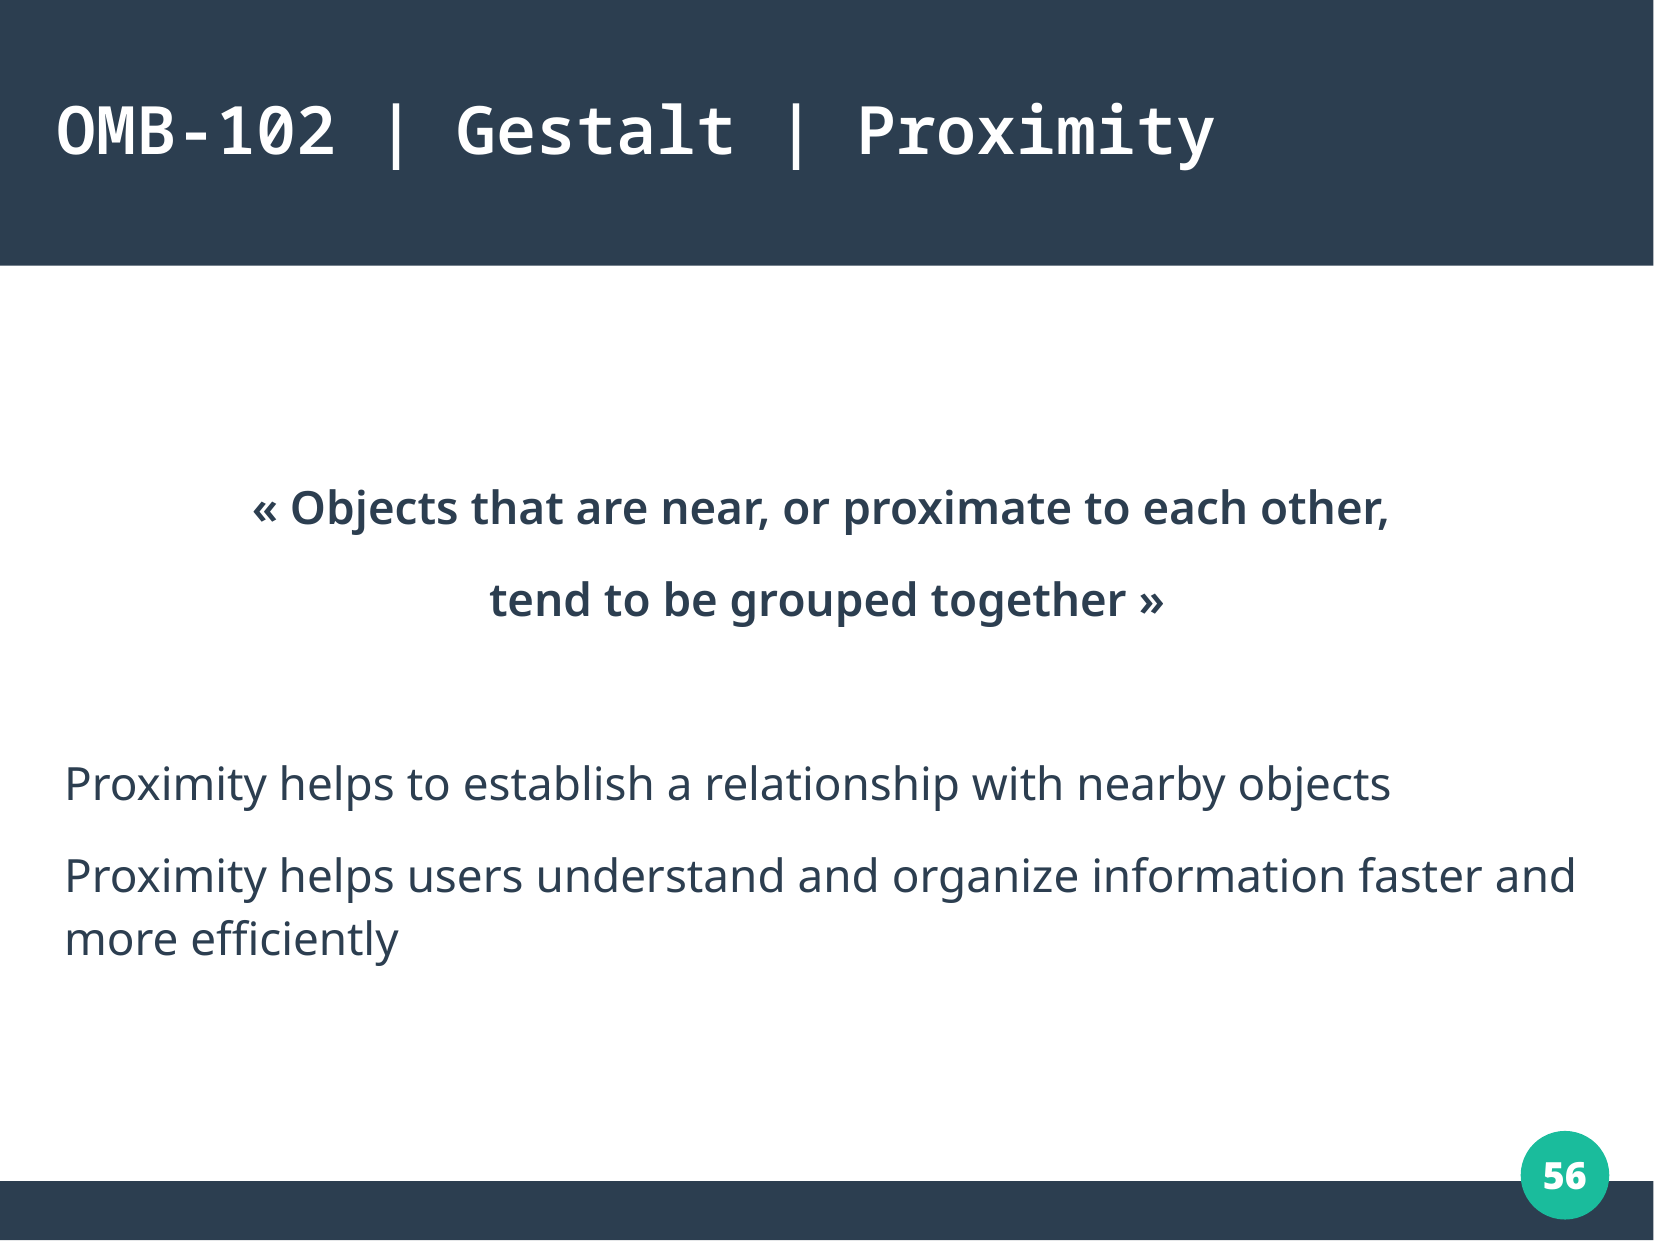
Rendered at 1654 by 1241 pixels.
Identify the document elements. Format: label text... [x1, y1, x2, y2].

title OMB-102 | Gestalt | Proximity [56, 49, 1592, 207]
list « Objects that are near, or proximate to each other, tend to be grouped together » Proximity helps to establish a relationship with nearby objects Proximity helps users understand and organize information faster and more efficiently [5, 269, 1650, 1176]
